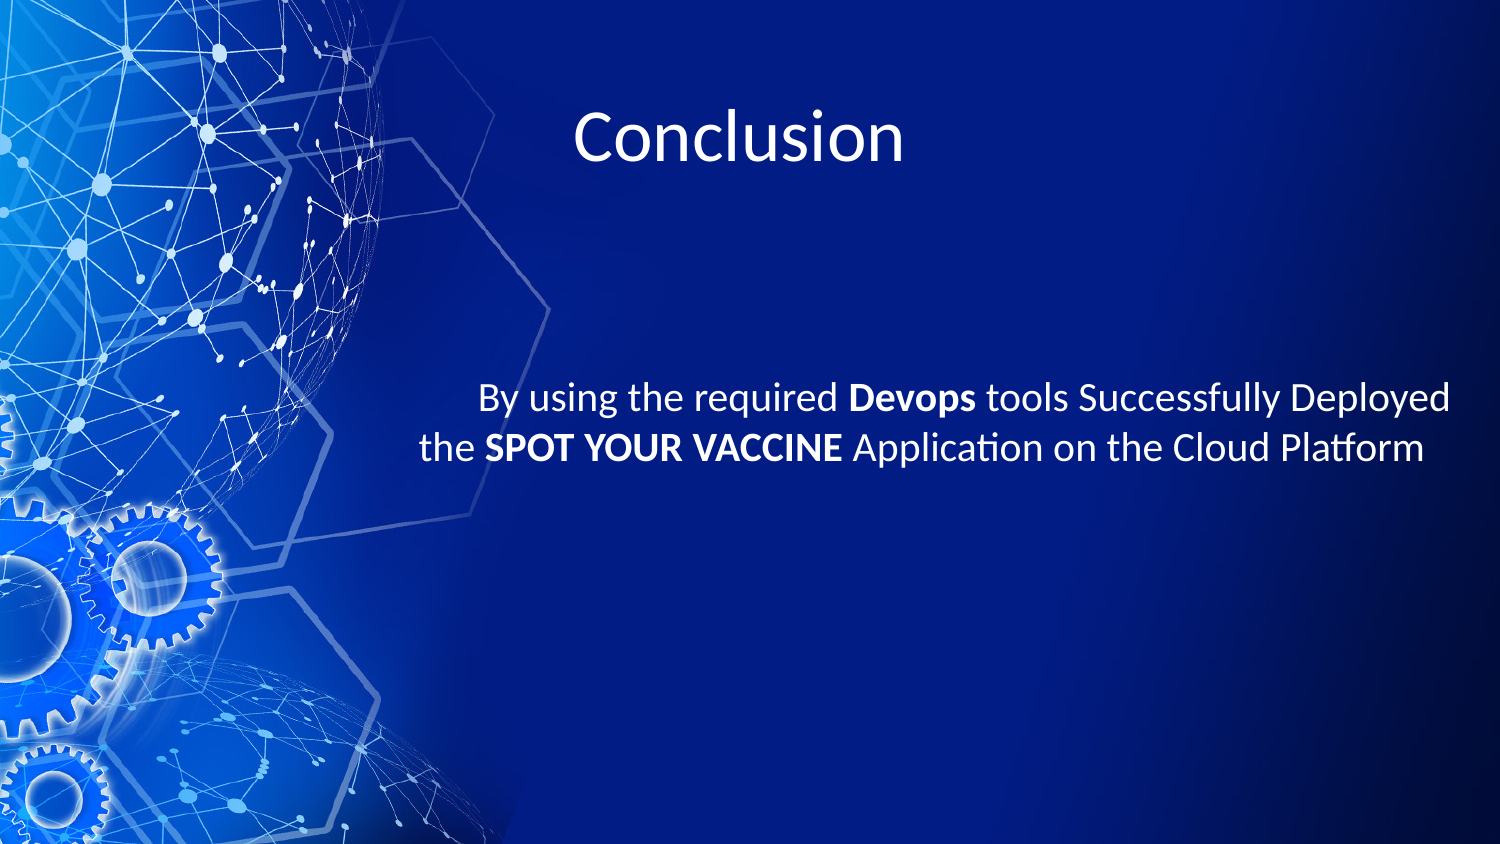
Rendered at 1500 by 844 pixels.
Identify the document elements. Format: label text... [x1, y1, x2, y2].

picture [0, 0, 1500, 844]
title Conclusion [354, 71, 1430, 191]
list By using the required Devops tools Successfully Deployed the SPOT YOUR VACCINE Application on the Cloud Platform [355, 212, 1489, 789]
